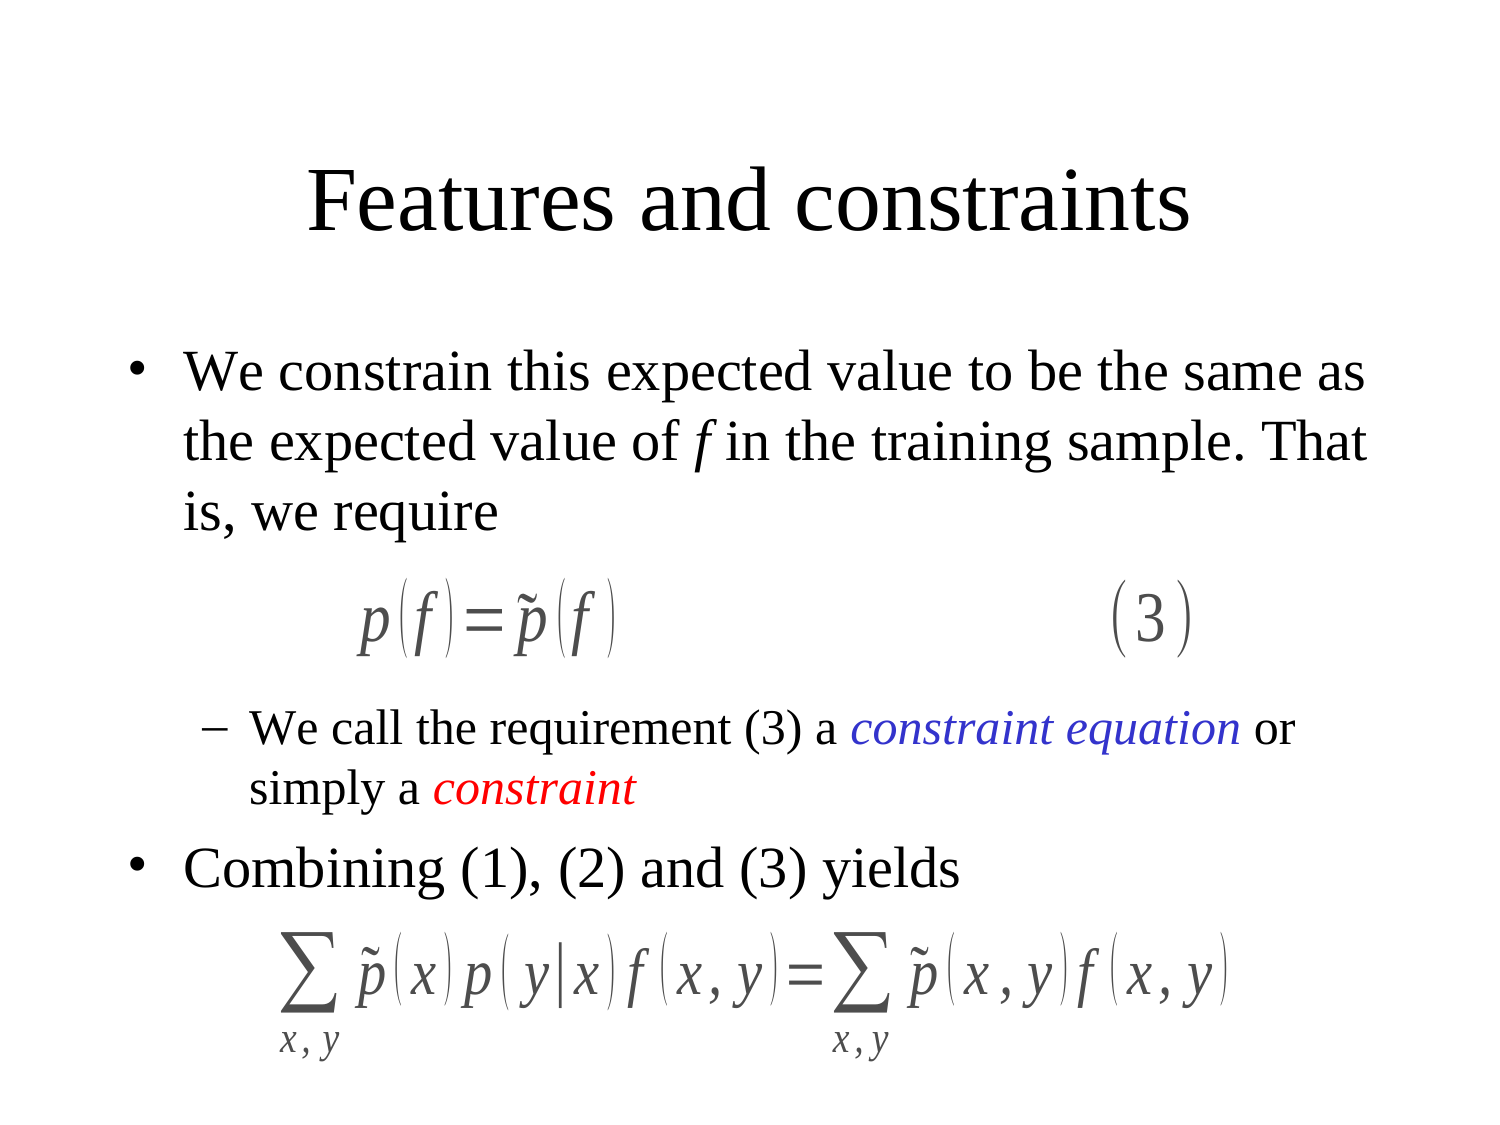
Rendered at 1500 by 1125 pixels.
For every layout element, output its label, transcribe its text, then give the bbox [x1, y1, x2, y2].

chart [337, 574, 1213, 663]
chart [262, 924, 1251, 1064]
title Features and constraints [112, 99, 1388, 288]
list We constrain this expected value to be the same as the expected value of f in the training sample. That is, we require We call the requirement (3) a constraint equation or simply a constraint Combining (1), (2) and (3) yields [112, 324, 1388, 1001]
